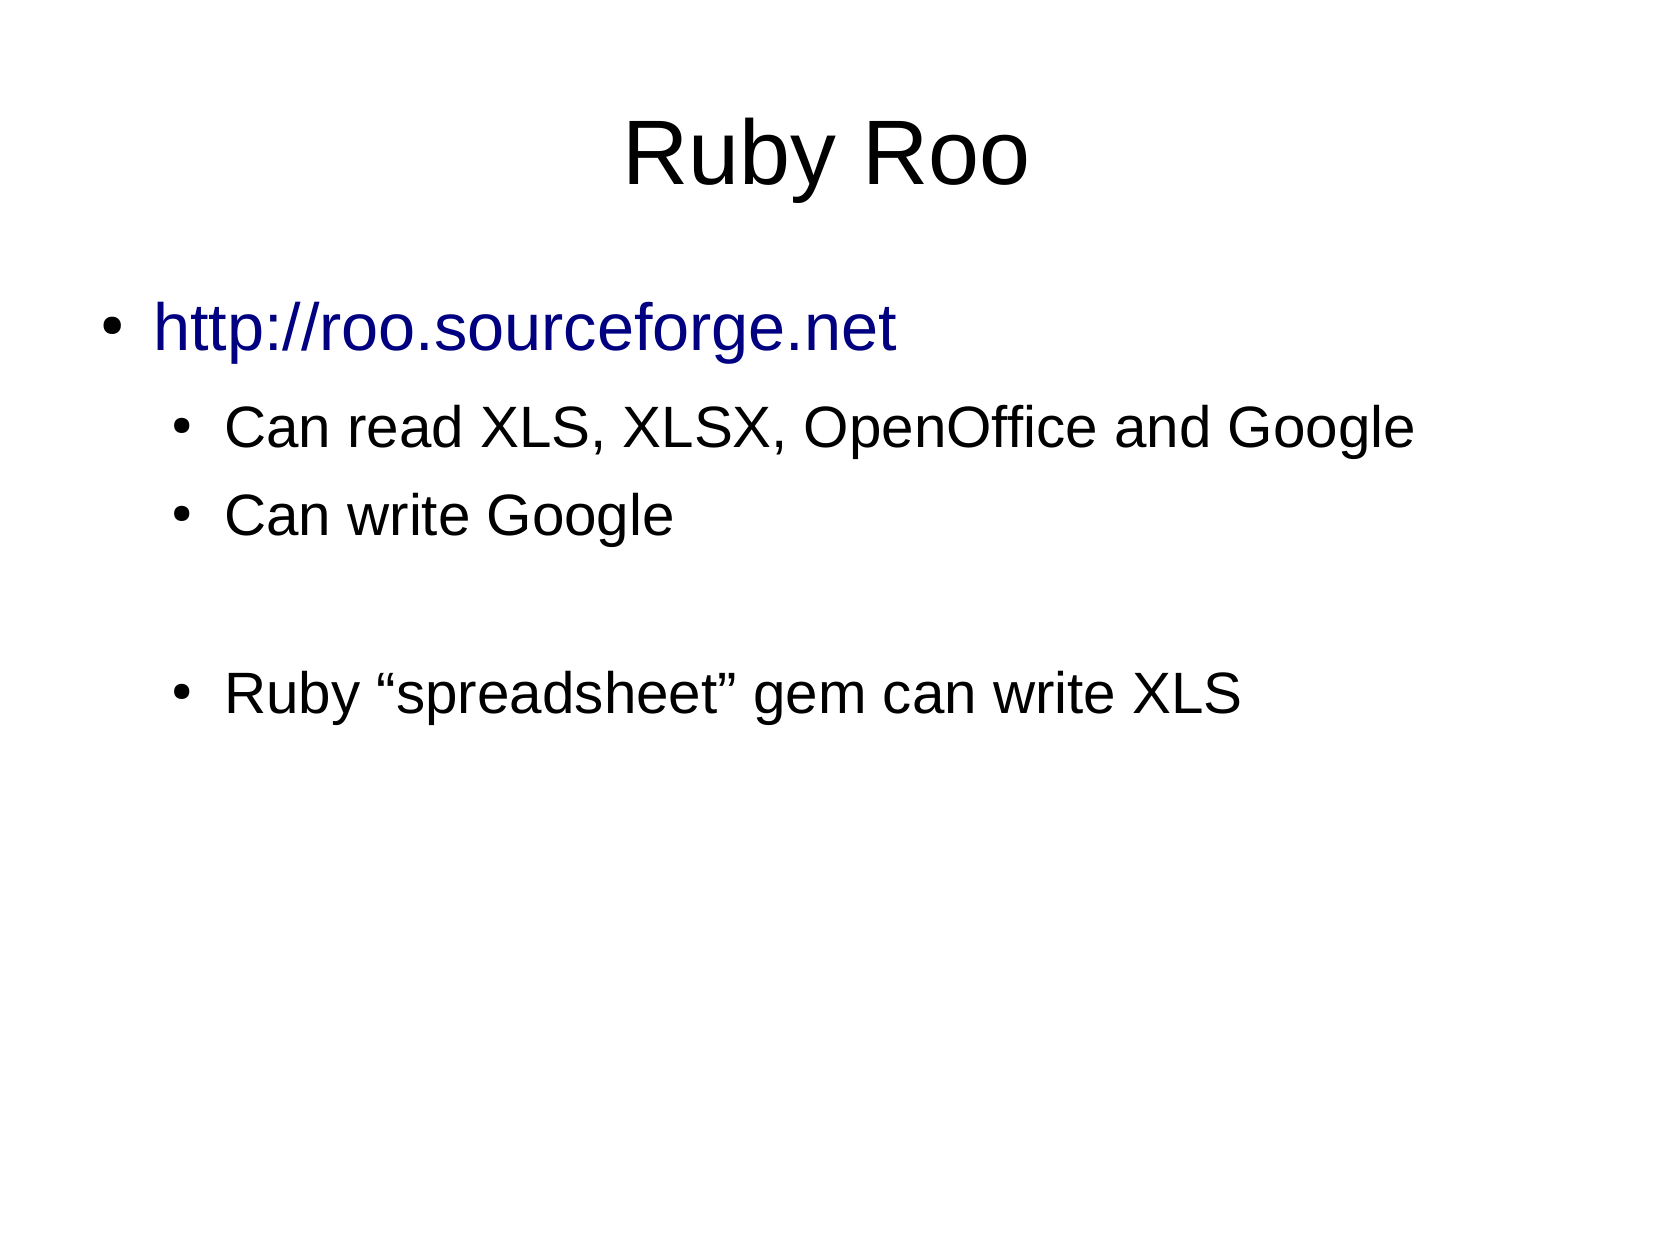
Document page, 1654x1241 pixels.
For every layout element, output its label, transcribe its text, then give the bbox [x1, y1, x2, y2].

title Ruby Roo [82, 56, 1571, 250]
list http://roo.sourceforge.net Can read XLS, XLSX, OpenOffice and Google Can write Google Ruby “spreadsheet” gem can write XLS [82, 290, 1571, 1094]
